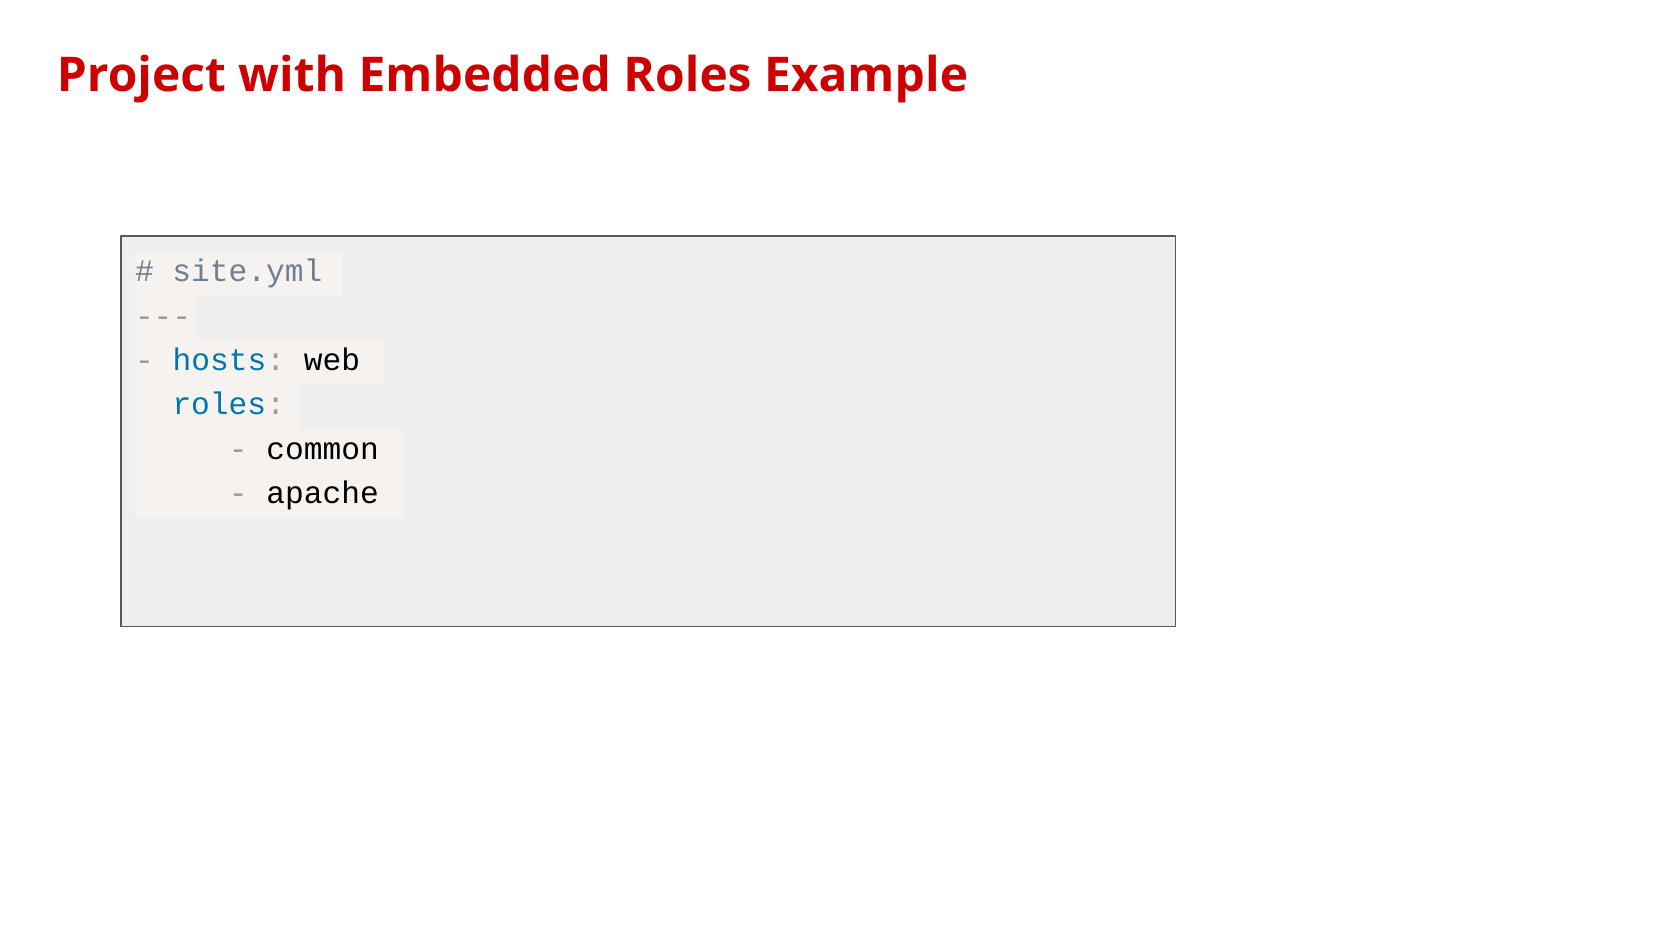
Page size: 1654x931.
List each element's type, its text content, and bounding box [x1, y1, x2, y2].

text_box Project with Embedded Roles Example [56, 39, 1065, 118]
text_box - apache [135, 477, 404, 521]
text_box # site.yml [135, 255, 342, 298]
text_box roles: [135, 389, 301, 432]
text_box [120, 234, 1175, 626]
text_box --- [135, 300, 198, 343]
text_box - common [135, 433, 404, 476]
text_box [41, 0, 1613, 106]
text_box - hosts: web [135, 344, 384, 387]
